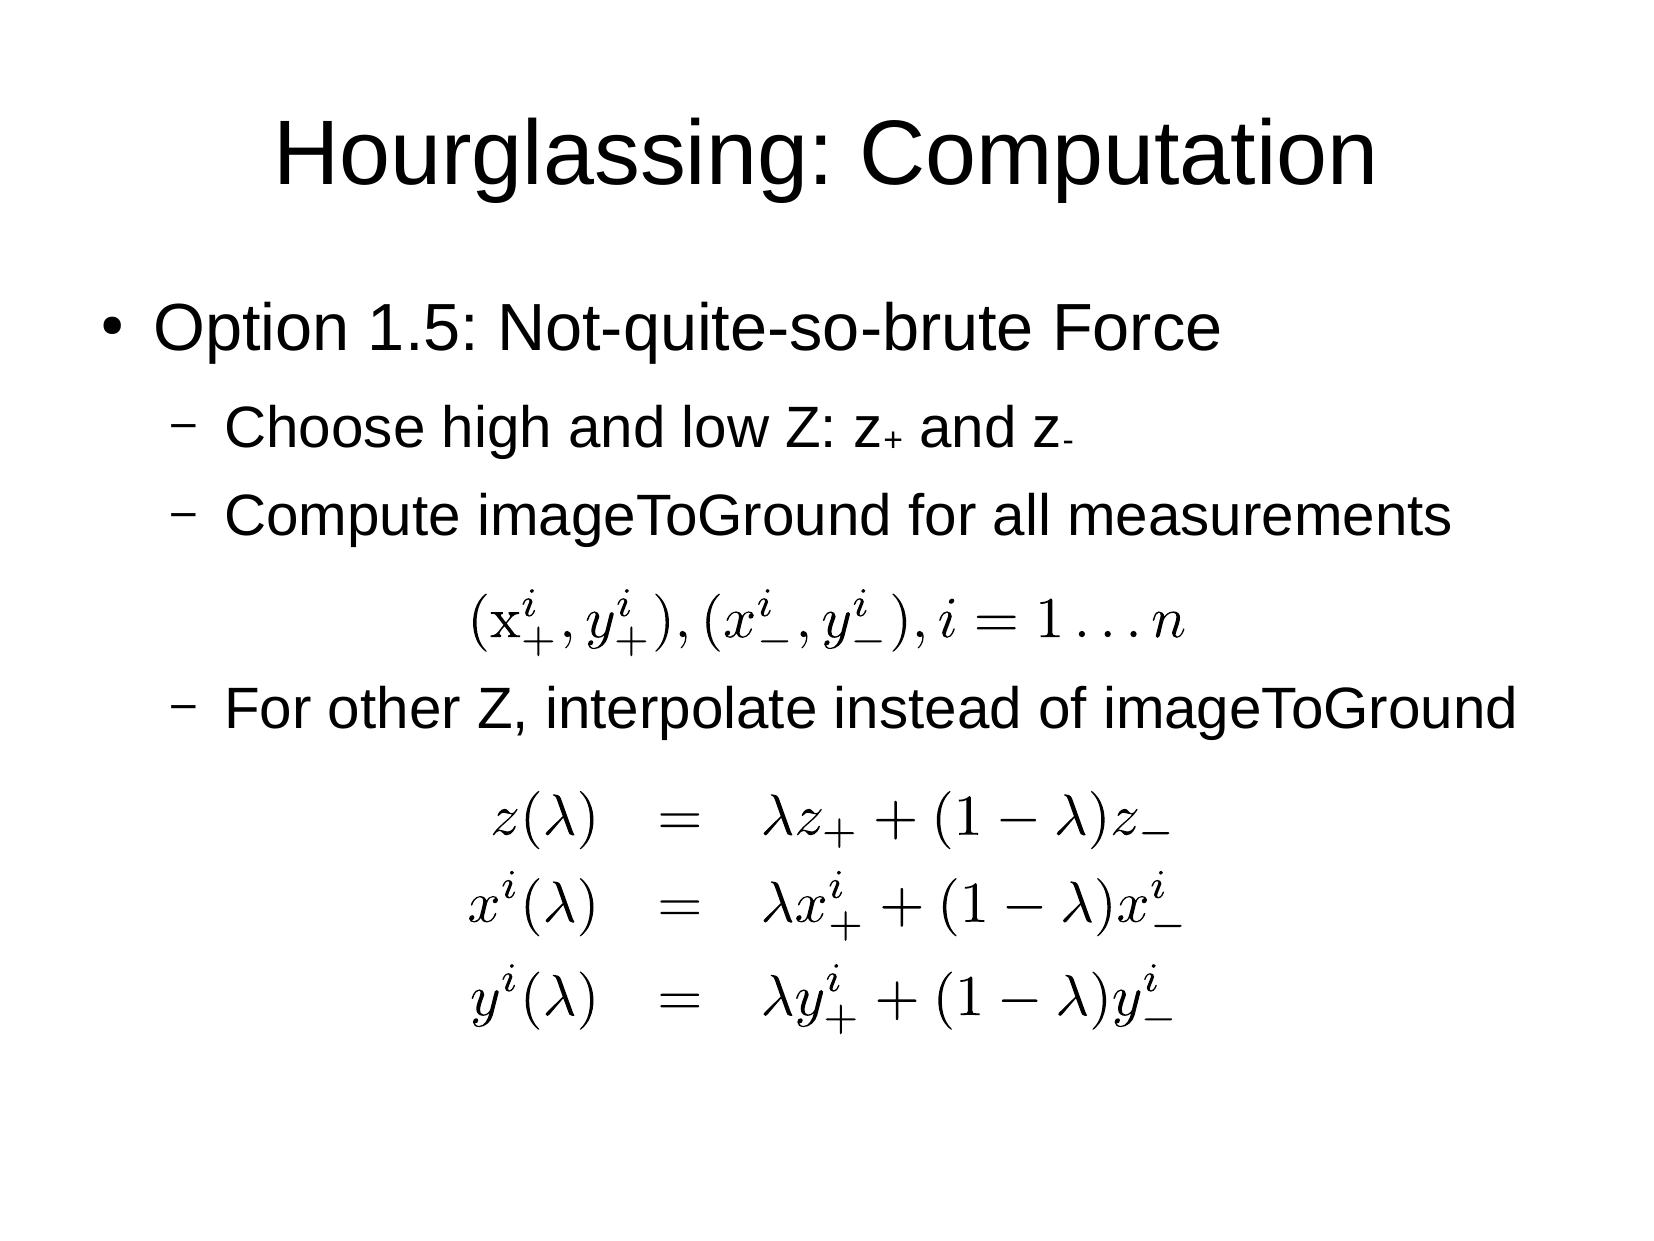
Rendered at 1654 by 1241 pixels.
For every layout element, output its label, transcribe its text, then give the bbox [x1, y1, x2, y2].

list Option 1.5: Not-quite-so-brute Force Choose high and low Z: z+ and z- Compute imageToGround for all measurements For other Z, interpolate instead of imageToGround [82, 290, 1571, 1010]
text_box [467, 790, 1187, 1035]
title Hourglassing: Computation [82, 49, 1571, 257]
text_box [467, 589, 1187, 657]
